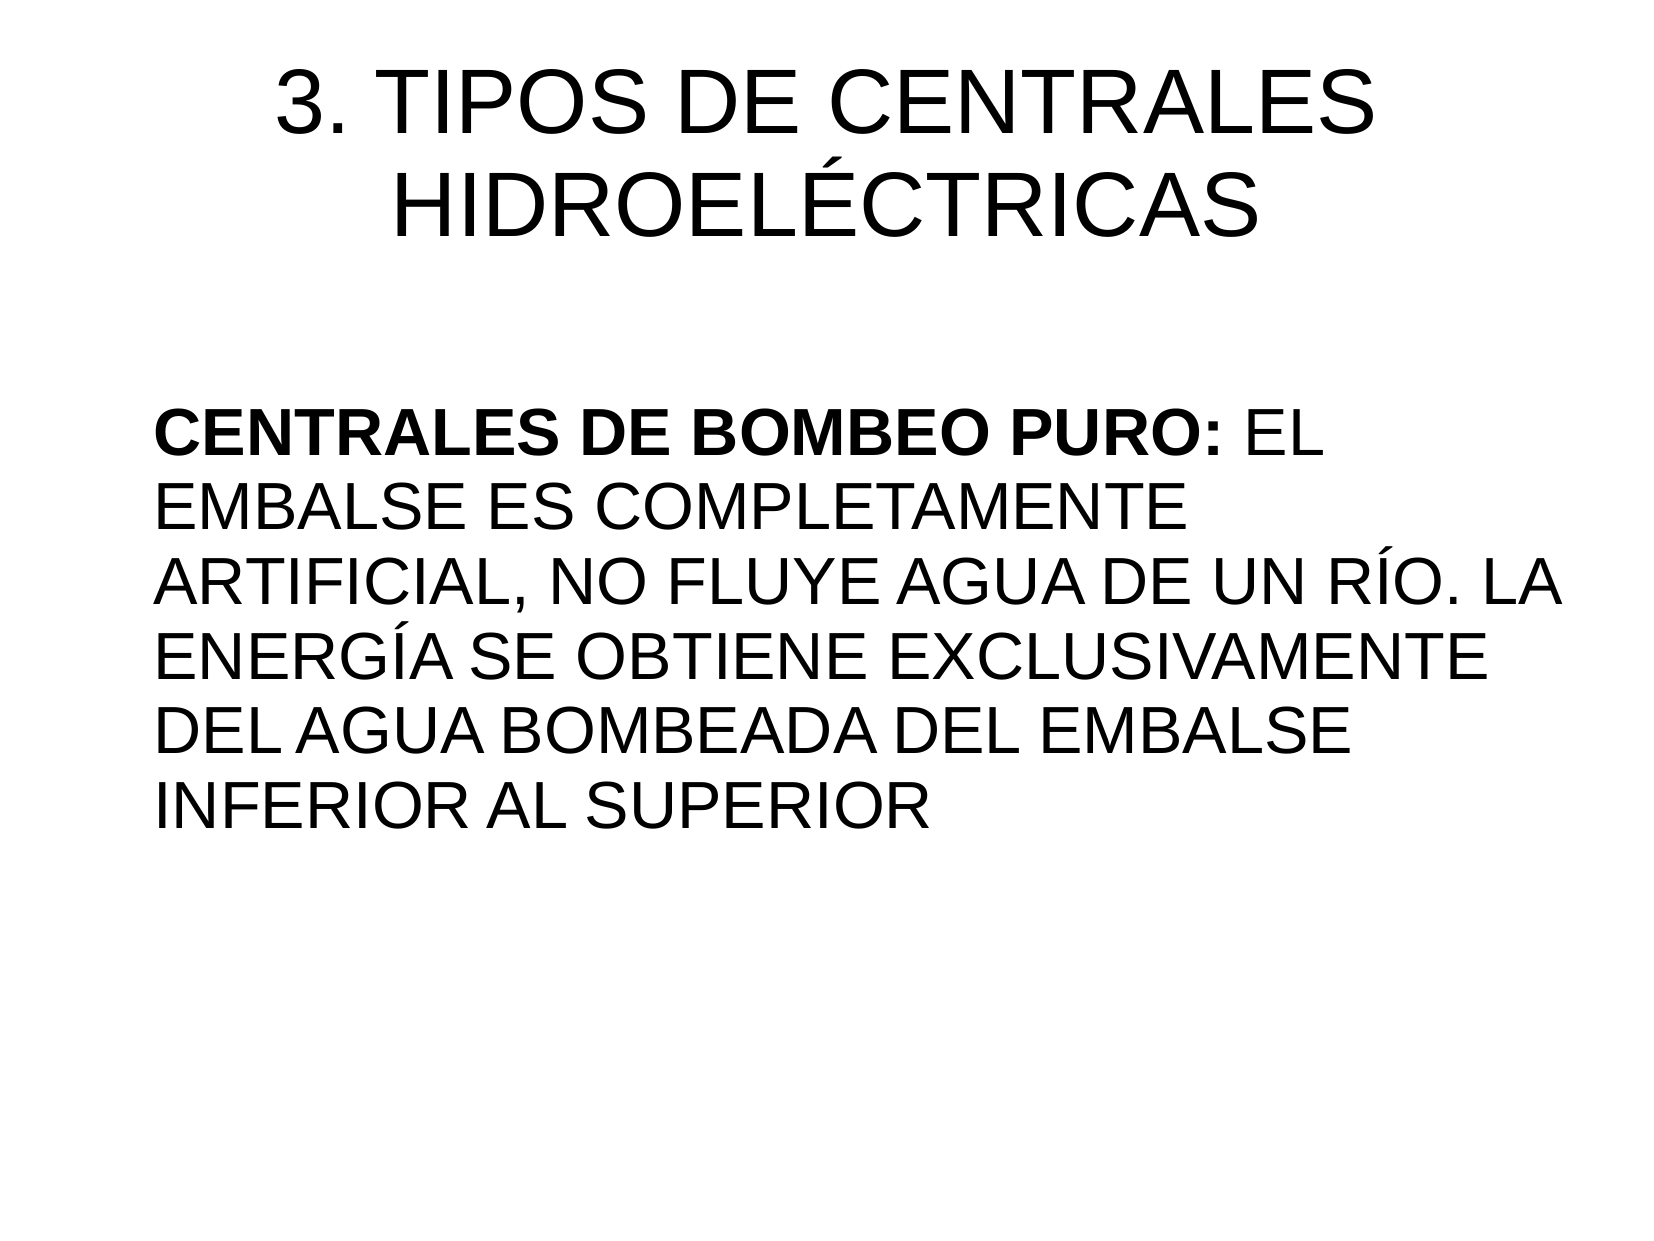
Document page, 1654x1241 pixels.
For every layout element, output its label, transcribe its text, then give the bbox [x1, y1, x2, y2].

title 3. TIPOS DE CENTRALES HIDROELÉCTRICAS [82, 50, 1571, 256]
list CENTRALES DE BOMBEO PURO: EL EMBALSE ES COMPLETAMENTE ARTIFICIAL, NO FLUYE AGUA DE UN RÍO. LA ENERGÍA SE OBTIENE EXCLUSIVAMENTE DEL AGUA BOMBEADA DEL EMBALSE INFERIOR AL SUPERIOR [82, 290, 1571, 1109]
